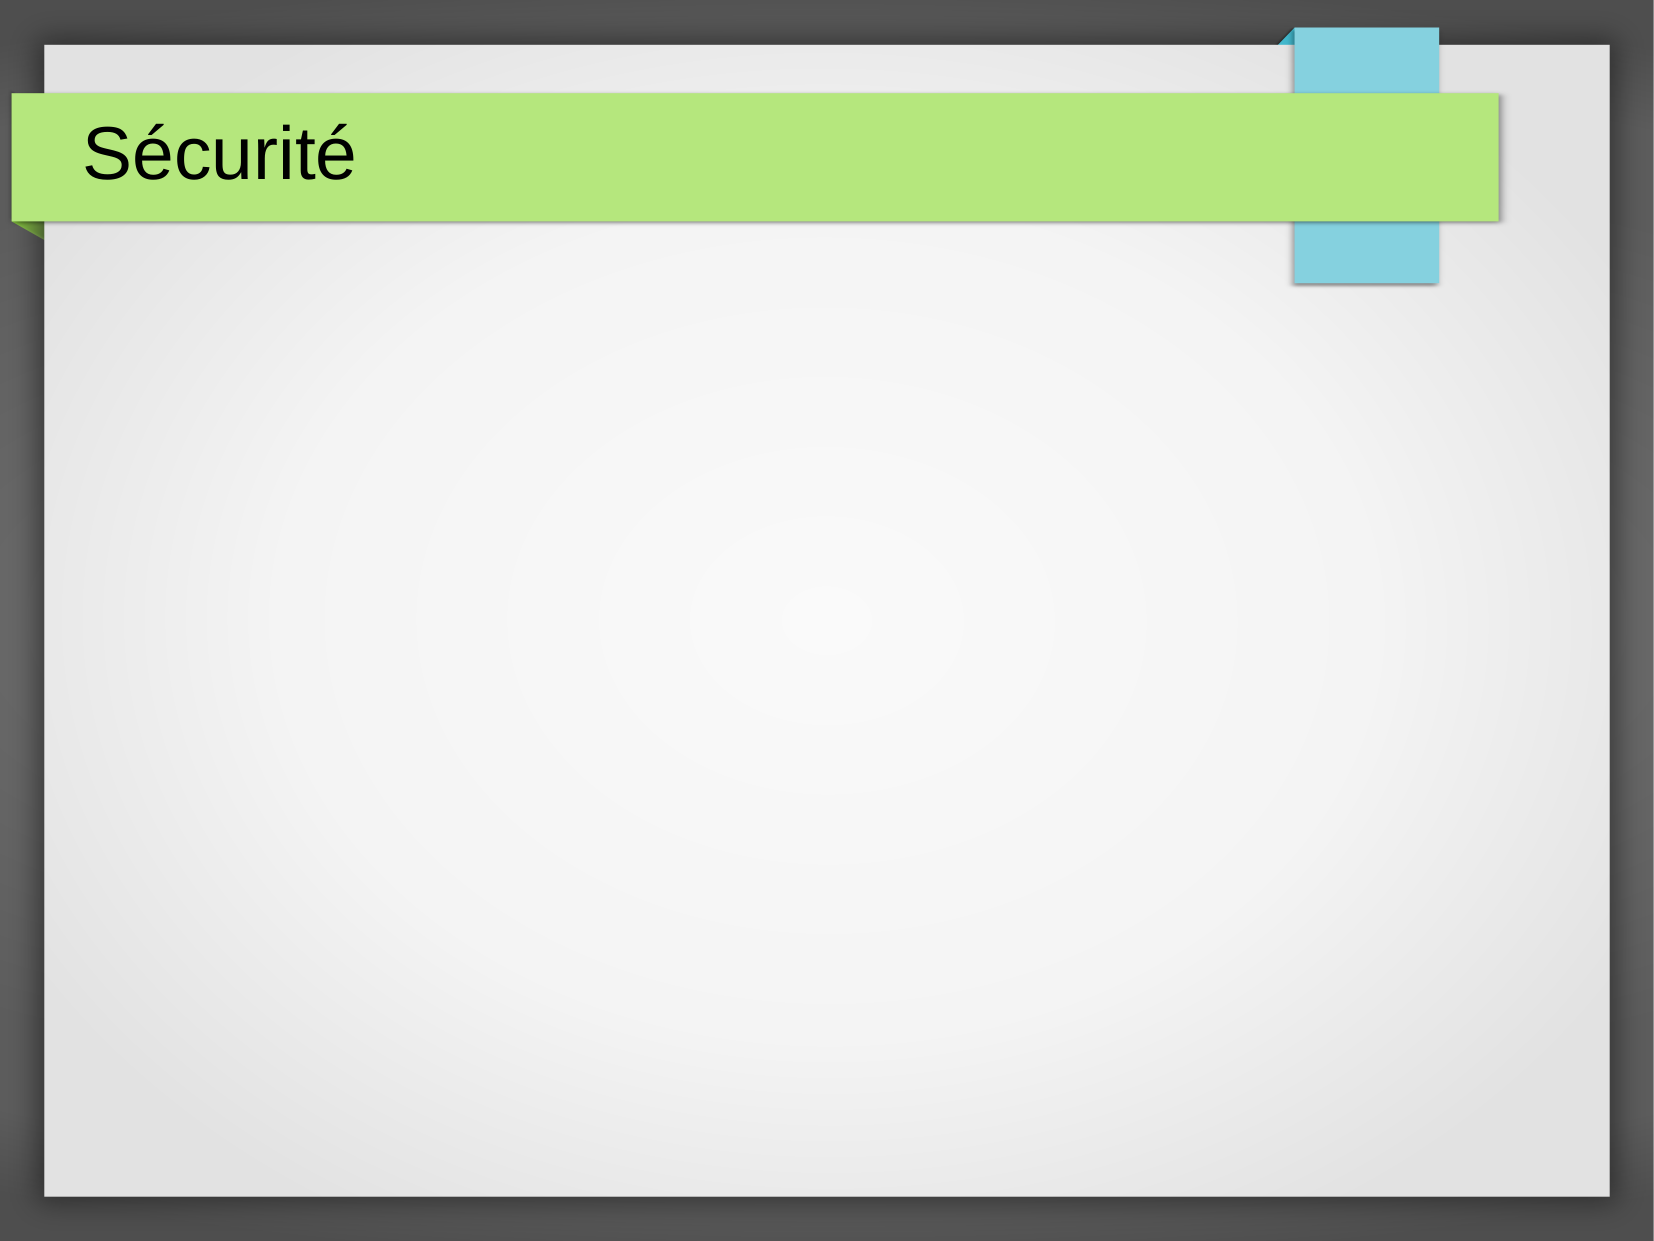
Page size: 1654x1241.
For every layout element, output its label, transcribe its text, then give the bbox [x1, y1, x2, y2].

title Sécurité [82, 94, 1264, 213]
picture [0, 0, 1654, 1241]
